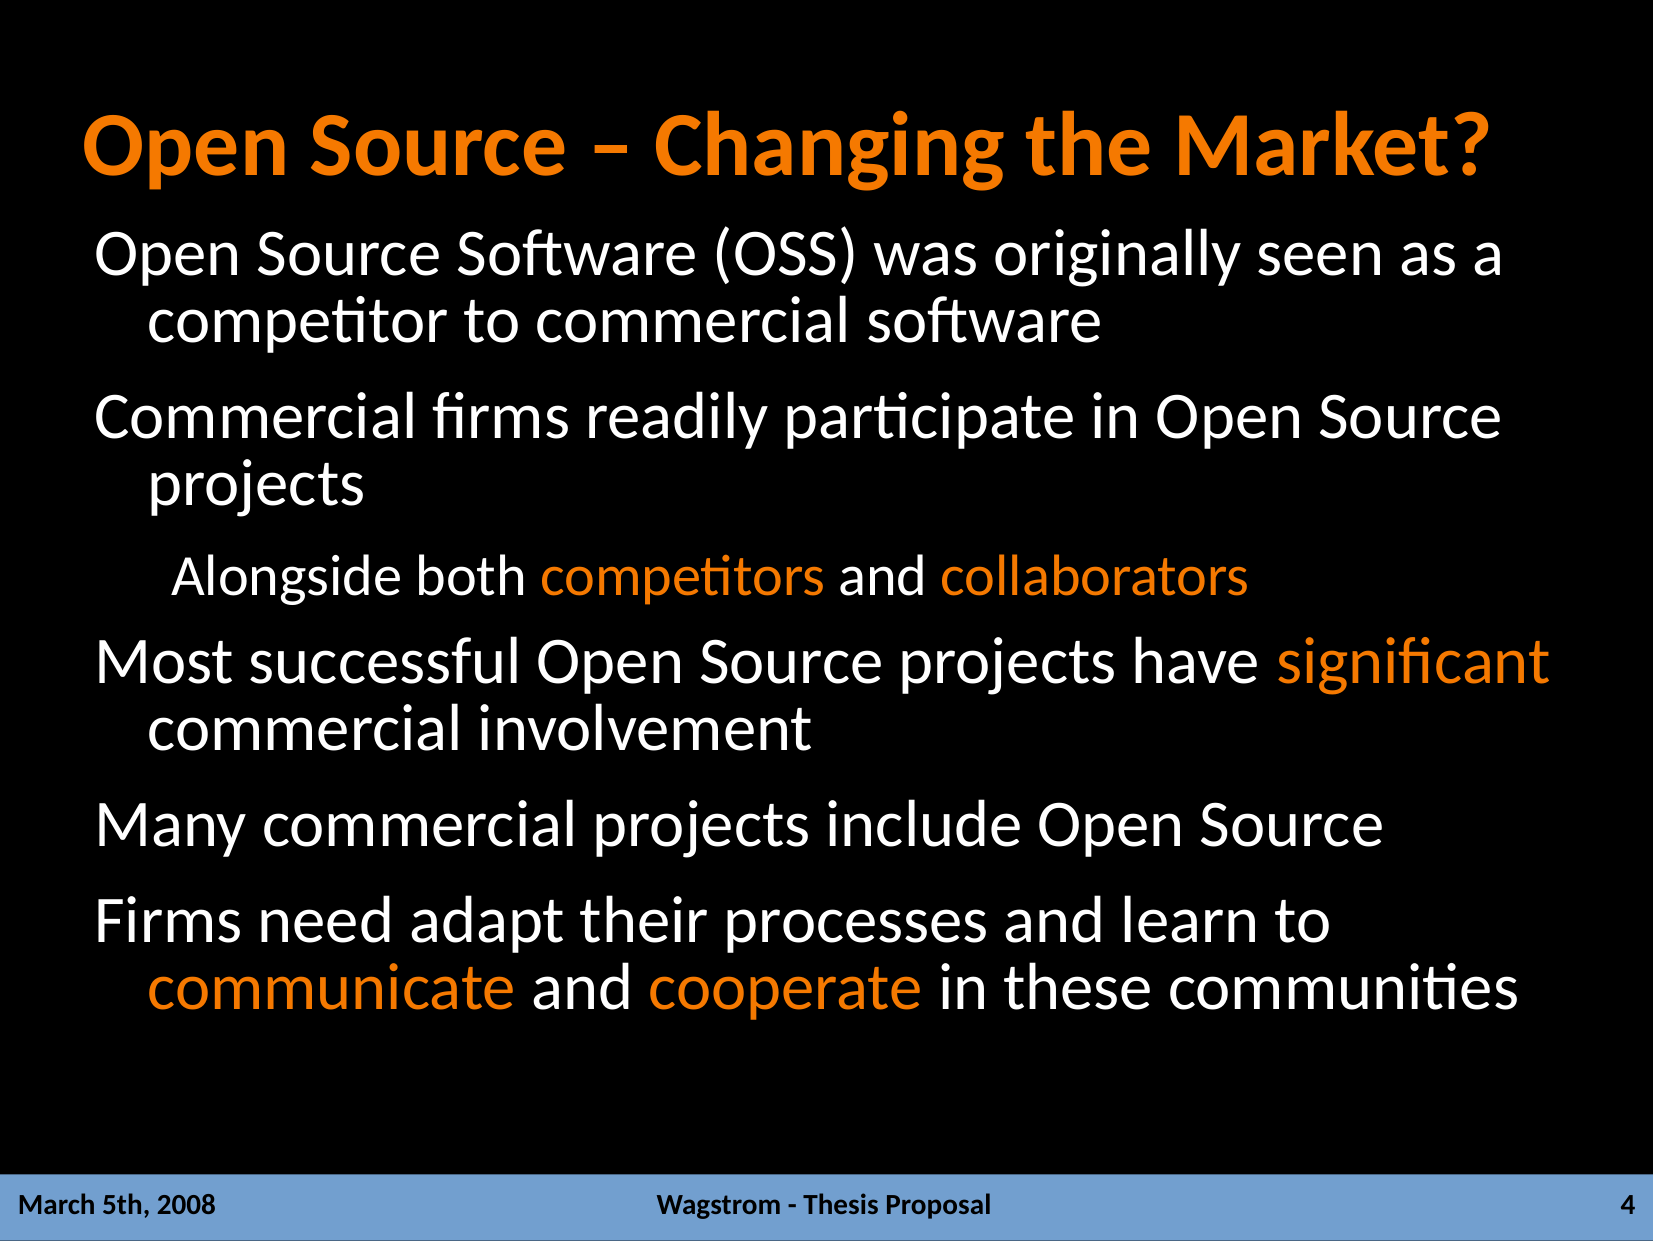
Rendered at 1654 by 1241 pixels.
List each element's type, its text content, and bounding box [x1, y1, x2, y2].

title Open Source – Changing the Market? [82, 56, 1571, 250]
list Open Source Software (OSS) was originally seen as a competitor to commercial software Commercial firms readily participate in Open Source projects Alongside both competitors and collaborators Most successful Open Source projects have significant commercial involvement Many commercial projects include Open Source Firms need adapt their processes and learn to communicate and cooperate in these communities [76, 225, 1565, 1172]
